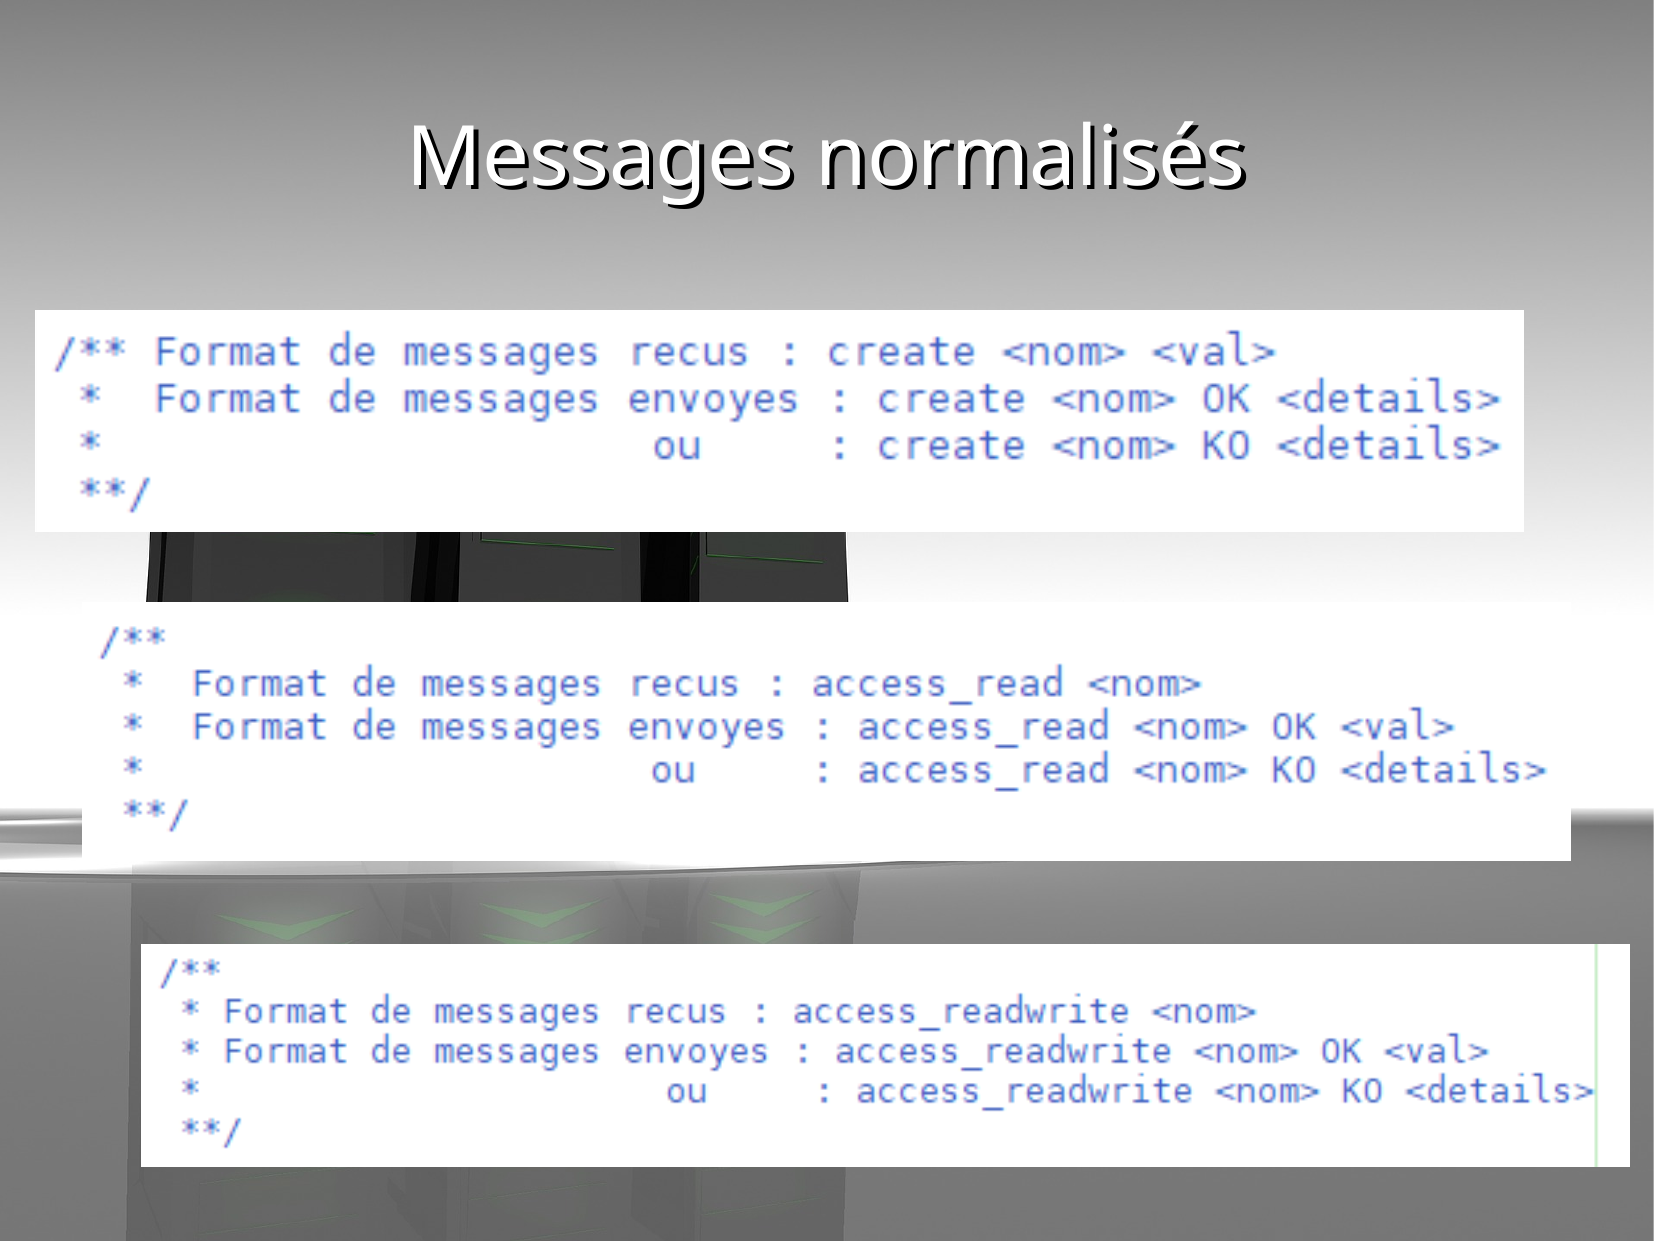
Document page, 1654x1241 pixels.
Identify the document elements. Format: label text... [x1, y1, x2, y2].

title Messages normalisés [82, 49, 1571, 257]
picture [0, 0, 1654, 1241]
